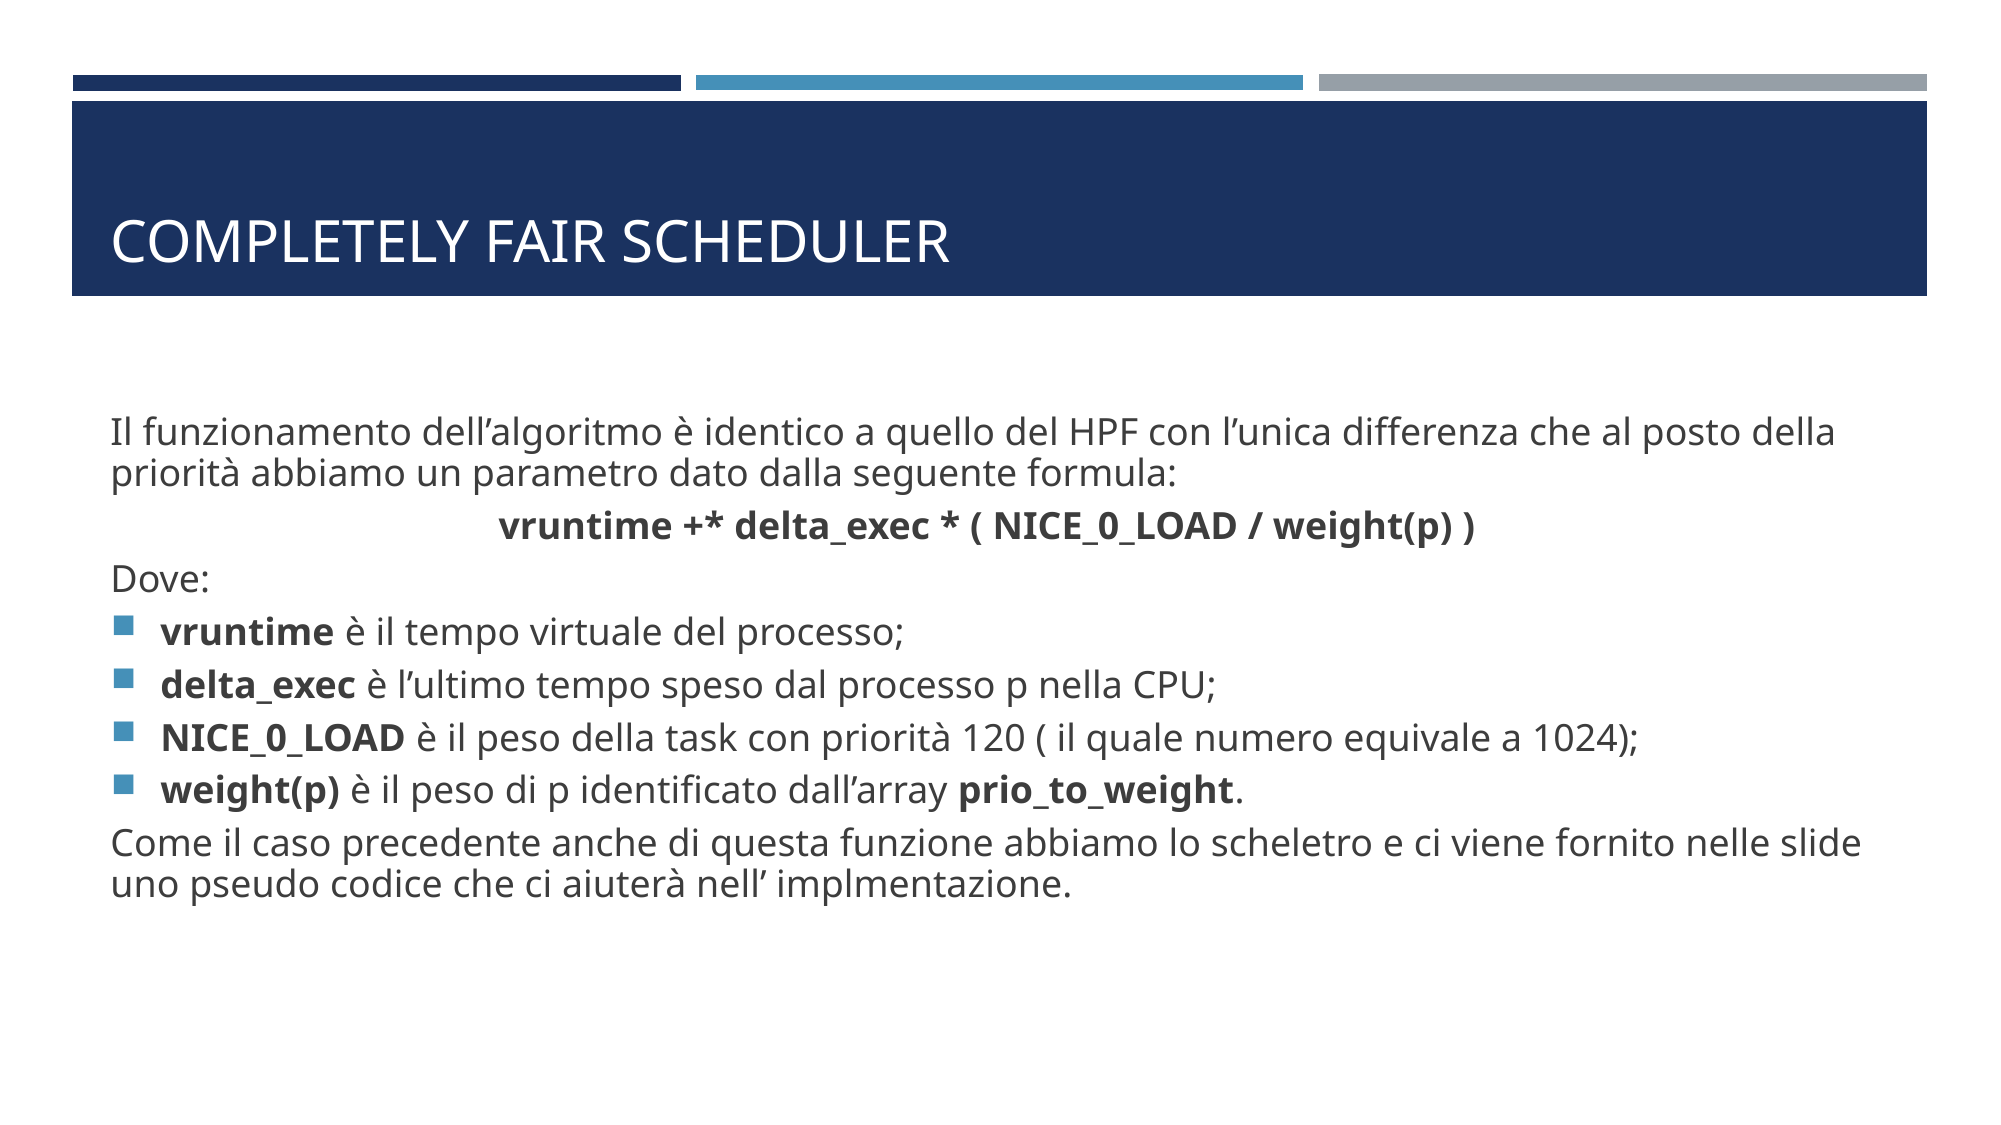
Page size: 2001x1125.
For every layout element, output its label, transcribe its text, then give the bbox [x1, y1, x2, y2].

title Completely Fair Scheduler [95, 115, 1905, 282]
list Il funzionamento dell’algoritmo è identico a quello del HPF con l’unica differenza che al posto della priorità abbiamo un parametro dato dalla seguente formula: vruntime +* delta_exec * ( NICE_0_LOAD / weight(p) ) Dove: vruntime è il tempo virtuale del processo; delta_exec è l’ultimo tempo speso dal processo p nella CPU; NICE_0_LOAD è il peso della task con priorità 120 ( il quale numero equivale a 1024); weight(p) è il peso di p identificato dall’array prio_to_weight. Come il caso precedente anche di questa funzione abbiamo lo scheletro e ci viene fornito nelle slide uno pseudo codice che ci aiuterà nell’ implmentazione. [95, 357, 1905, 962]
